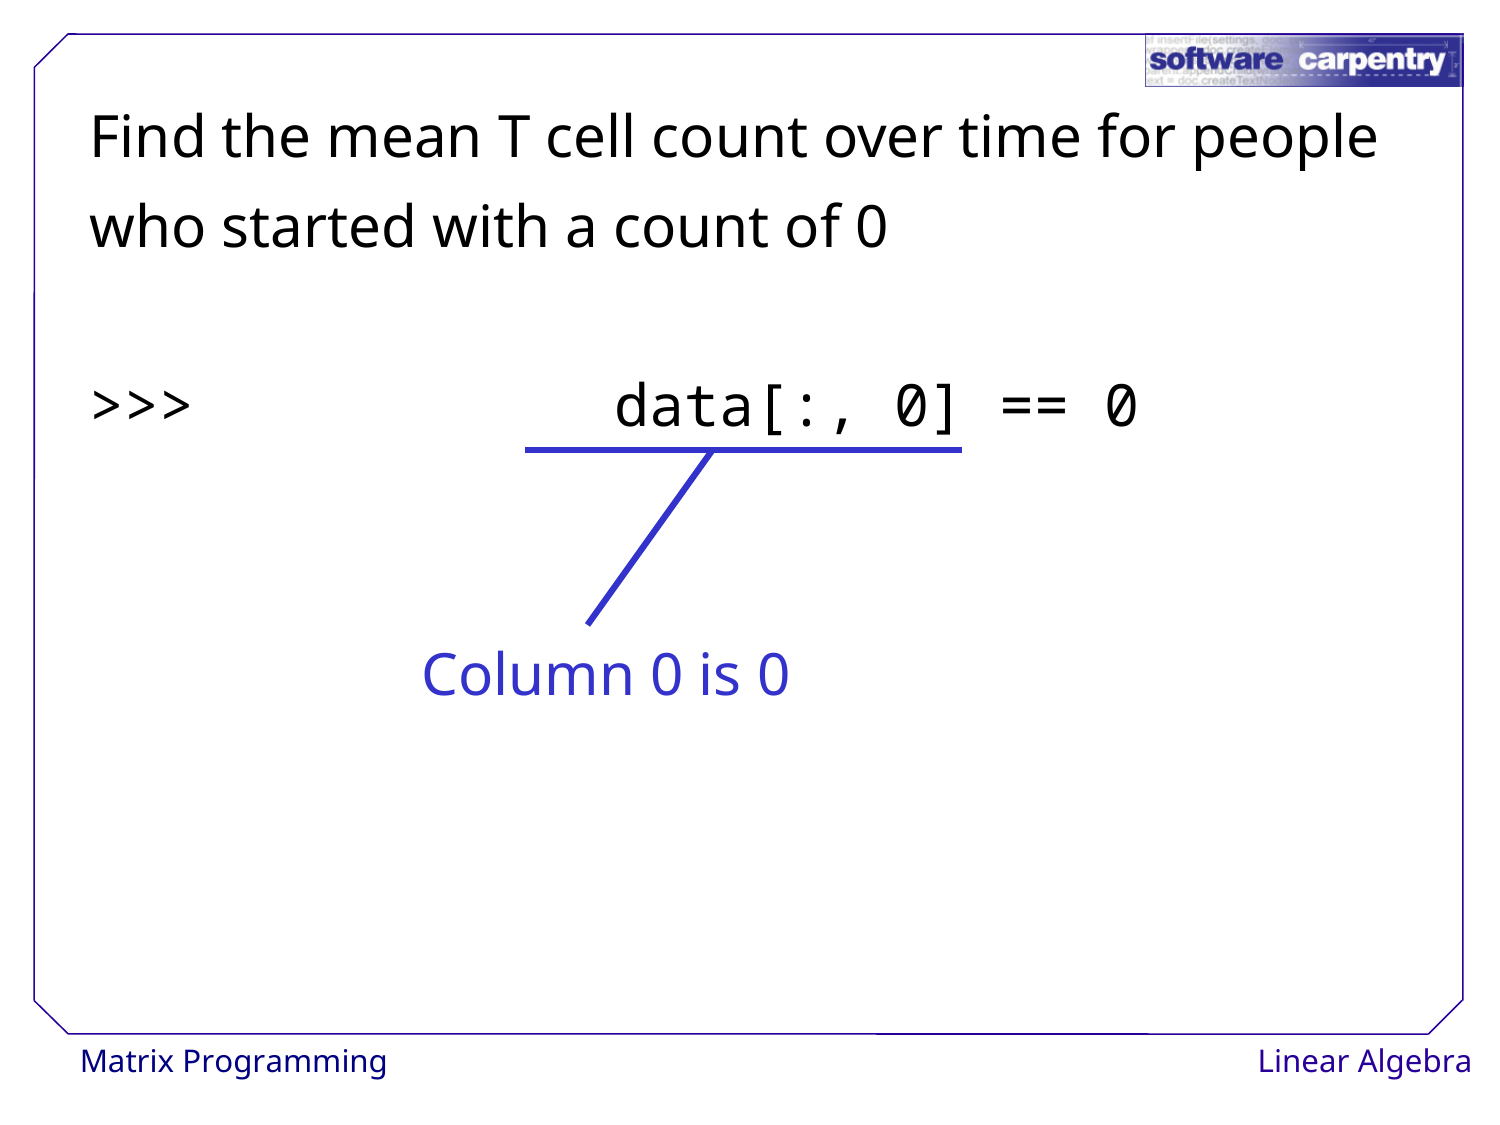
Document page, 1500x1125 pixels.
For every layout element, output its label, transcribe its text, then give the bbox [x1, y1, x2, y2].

picture [1145, 33, 1464, 87]
text_box Column 0 is 0 [399, 637, 813, 738]
list Find the mean T cell count over time for people who started with a count of 0 >>> data[:, 0] == 0 [75, 99, 1426, 1013]
